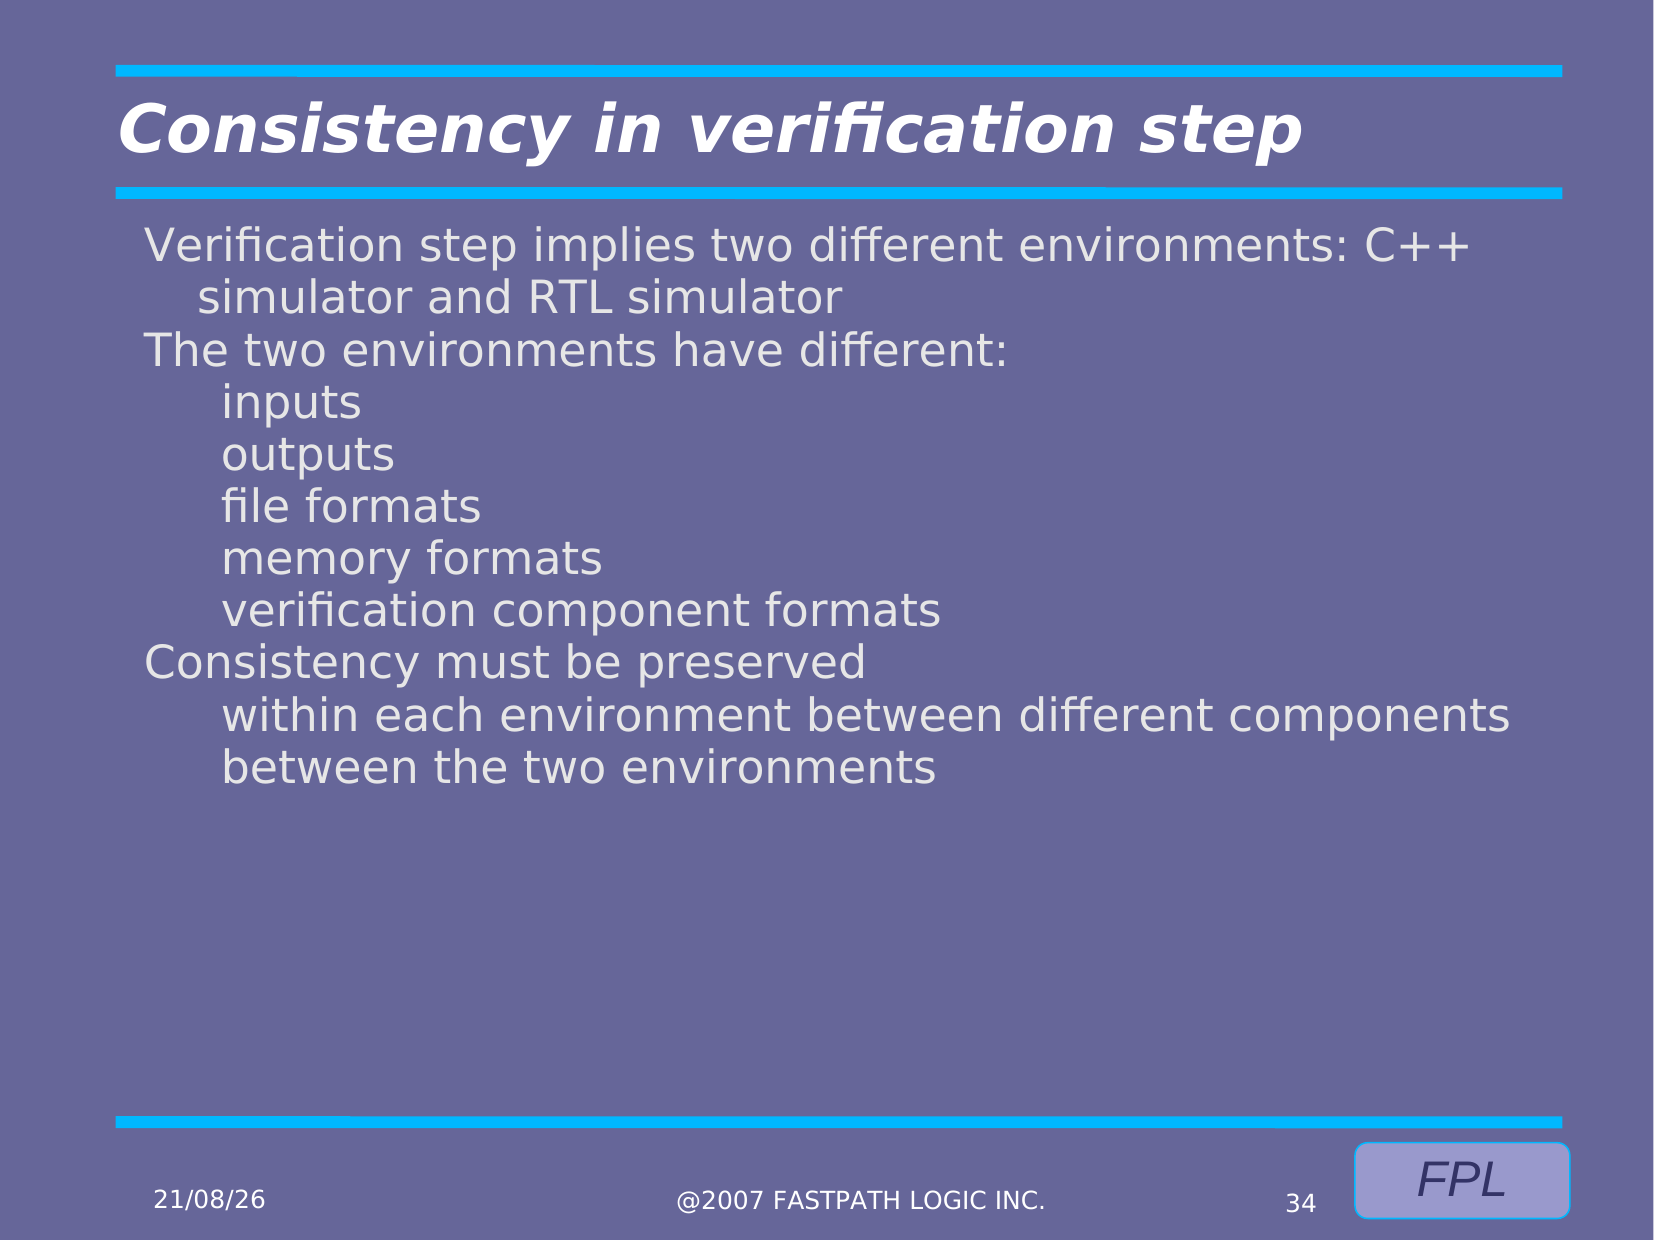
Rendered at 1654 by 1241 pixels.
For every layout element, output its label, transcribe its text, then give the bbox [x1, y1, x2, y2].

title Consistency in verification step [118, 41, 1531, 219]
list Verification step implies two different environments: C++ simulator and RTL simulator The two environments have different: inputs outputs file formats memory formats verification component formats Consistency must be preserved within each environment between different components between the two environments [126, 219, 1566, 1132]
